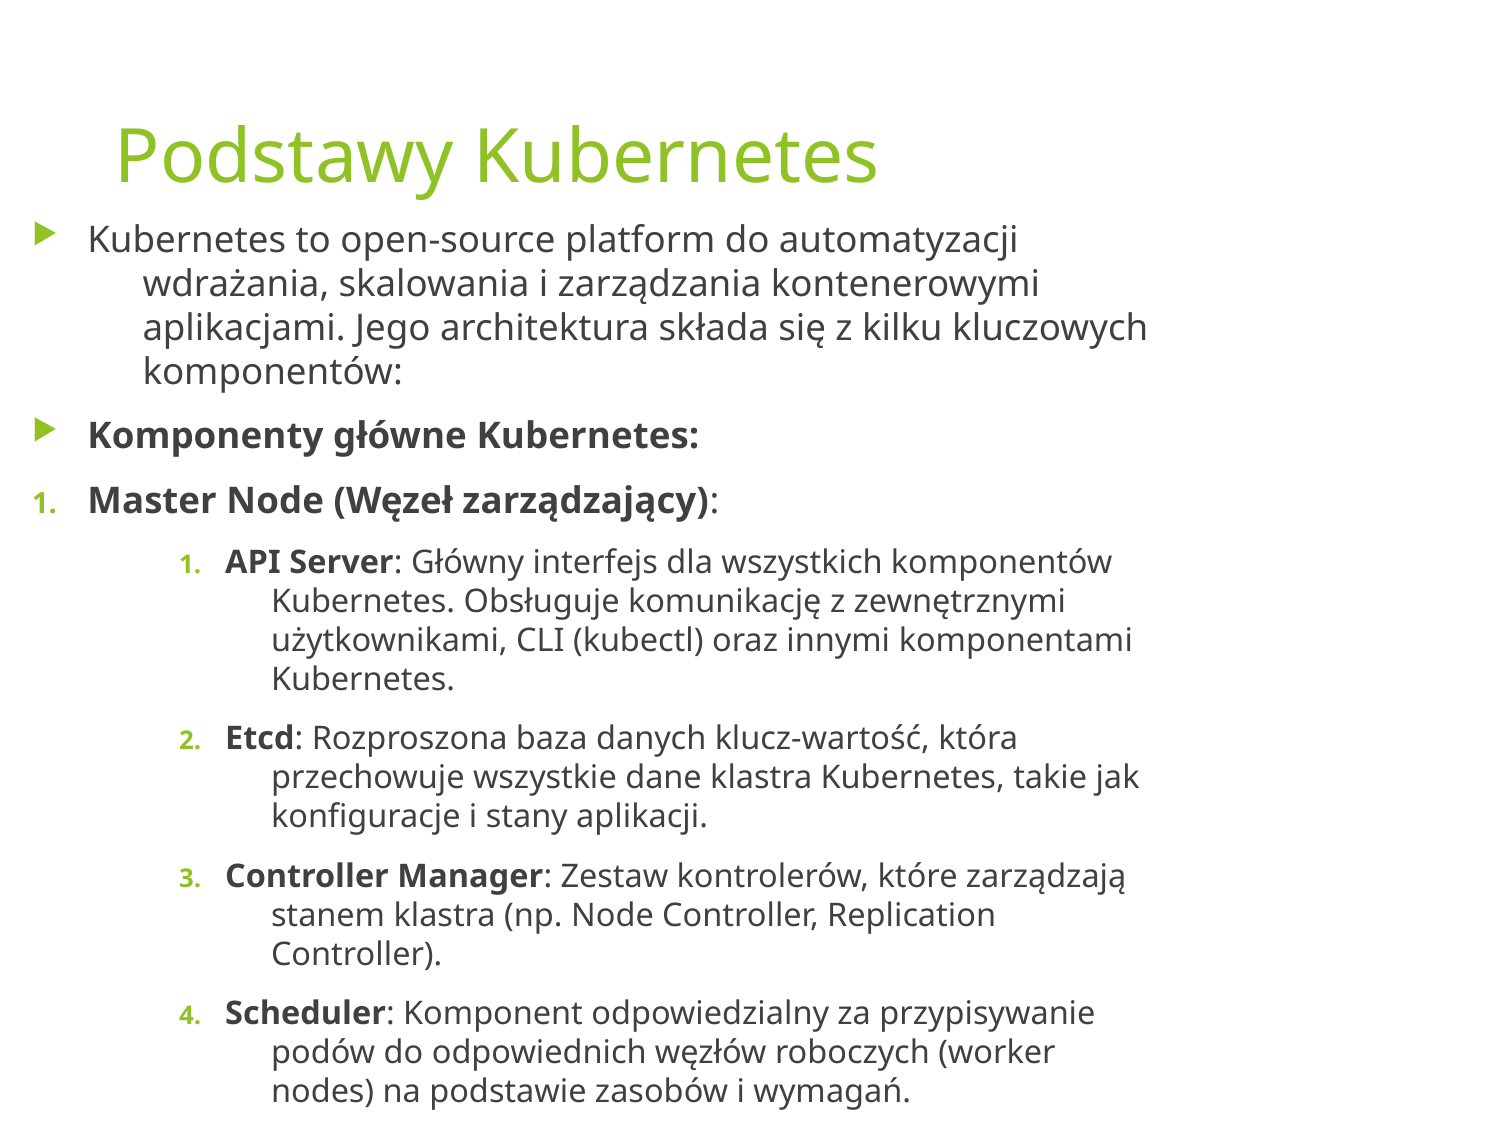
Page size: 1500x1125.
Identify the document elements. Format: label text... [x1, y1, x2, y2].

list Kubernetes to open-source platform do automatyzacji wdrażania, skalowania i zarządzania kontenerowymi aplikacjami. Jego architektura składa się z kilku kluczowych komponentów: Komponenty główne Kubernetes: Master Node (Węzeł zarządzający): API Server: Główny interfejs dla wszystkich komponentów Kubernetes. Obsługuje komunikację z zewnętrznymi użytkownikami, CLI (kubectl) oraz innymi komponentami Kubernetes. Etcd: Rozproszona baza danych klucz-wartość, która przechowuje wszystkie dane klastra Kubernetes, takie jak konfiguracje i stany aplikacji. Controller Manager: Zestaw kontrolerów, które zarządzają stanem klastra (np. Node Controller, Replication Controller). Scheduler: Komponent odpowiedzialny za przypisywanie podów do odpowiednich węzłów roboczych (worker nodes) na podstawie zasobów i wymagań. [17, 207, 1182, 1125]
title Podstawy Kubernetes [99, 99, 1142, 207]
